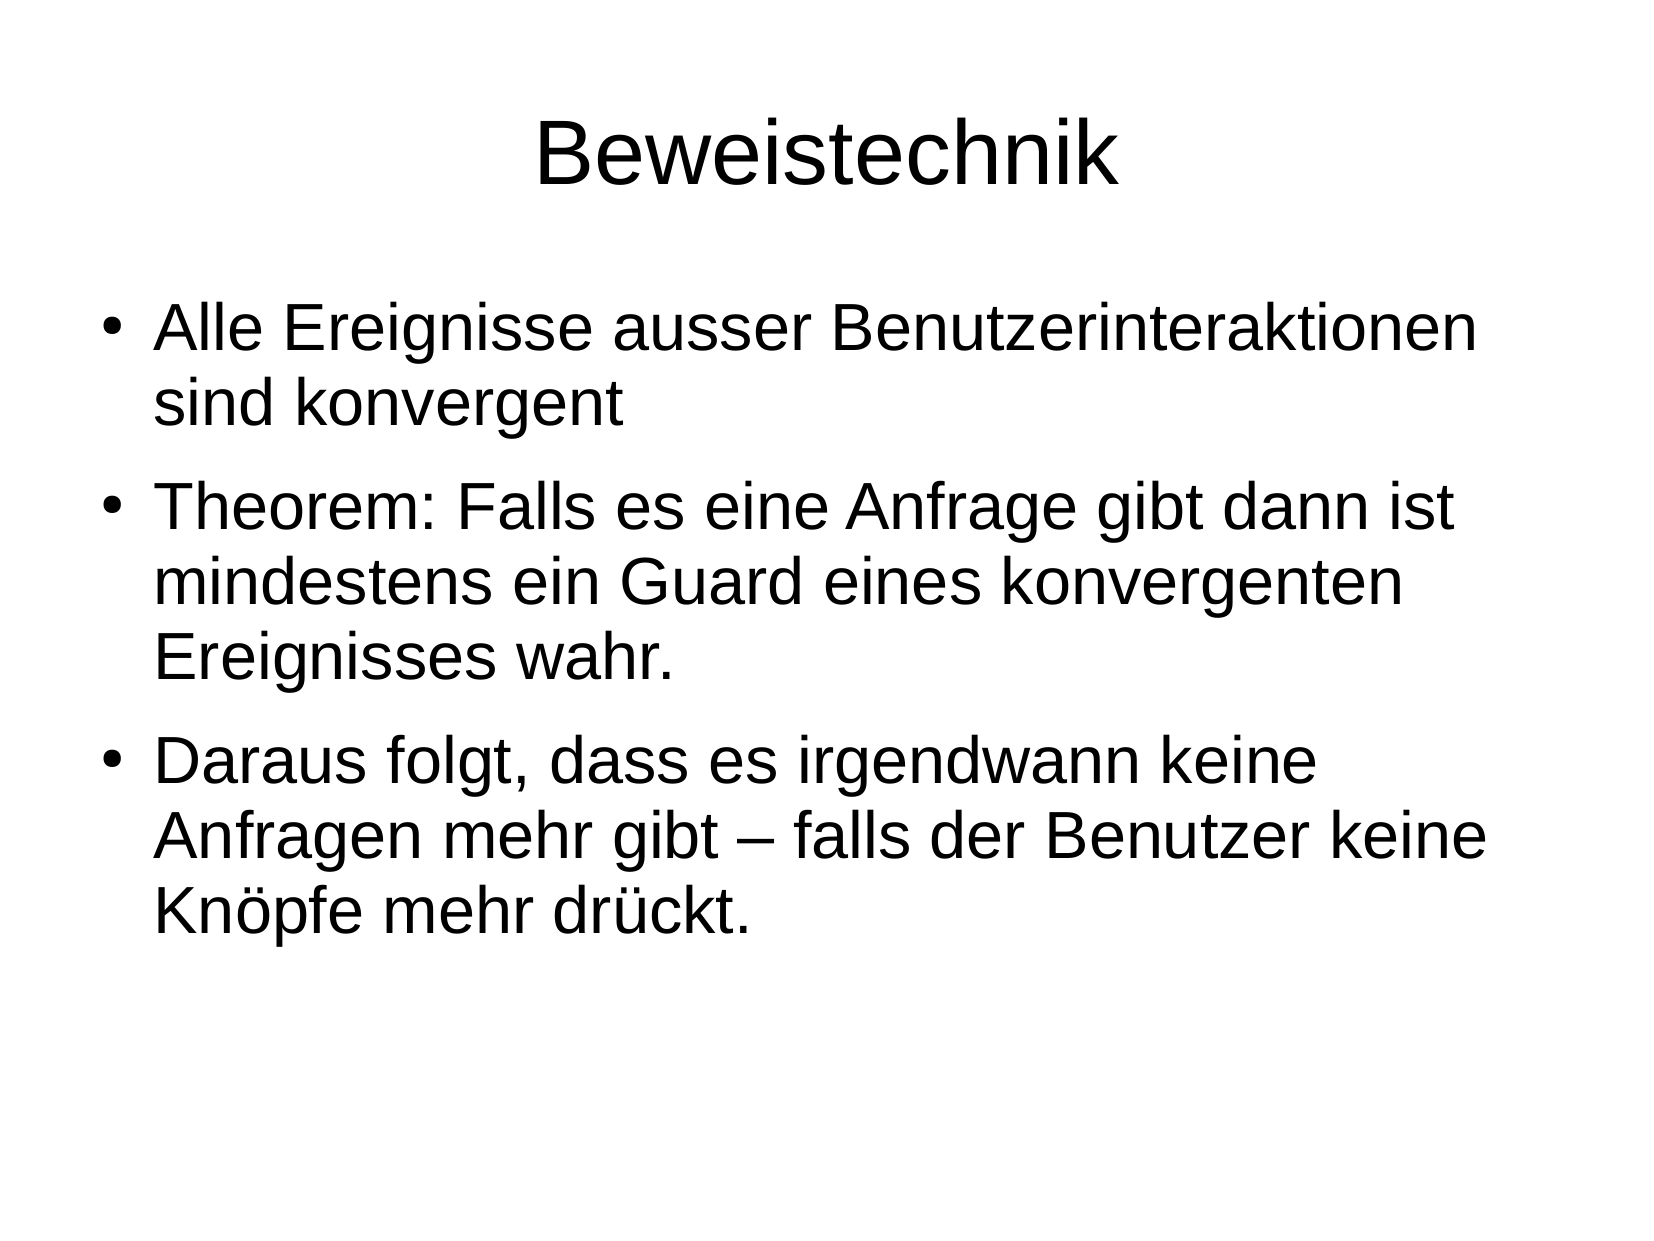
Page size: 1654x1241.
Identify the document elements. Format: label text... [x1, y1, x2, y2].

title Beweistechnik [82, 56, 1571, 250]
list Alle Ereignisse ausser Benutzerinteraktionen sind konvergent Theorem: Falls es eine Anfrage gibt dann ist mindestens ein Guard eines konvergenten Ereignisses wahr. Daraus folgt, dass es irgendwann keine Anfragen mehr gibt – falls der Benutzer keine Knöpfe mehr drückt. [82, 290, 1571, 1109]
